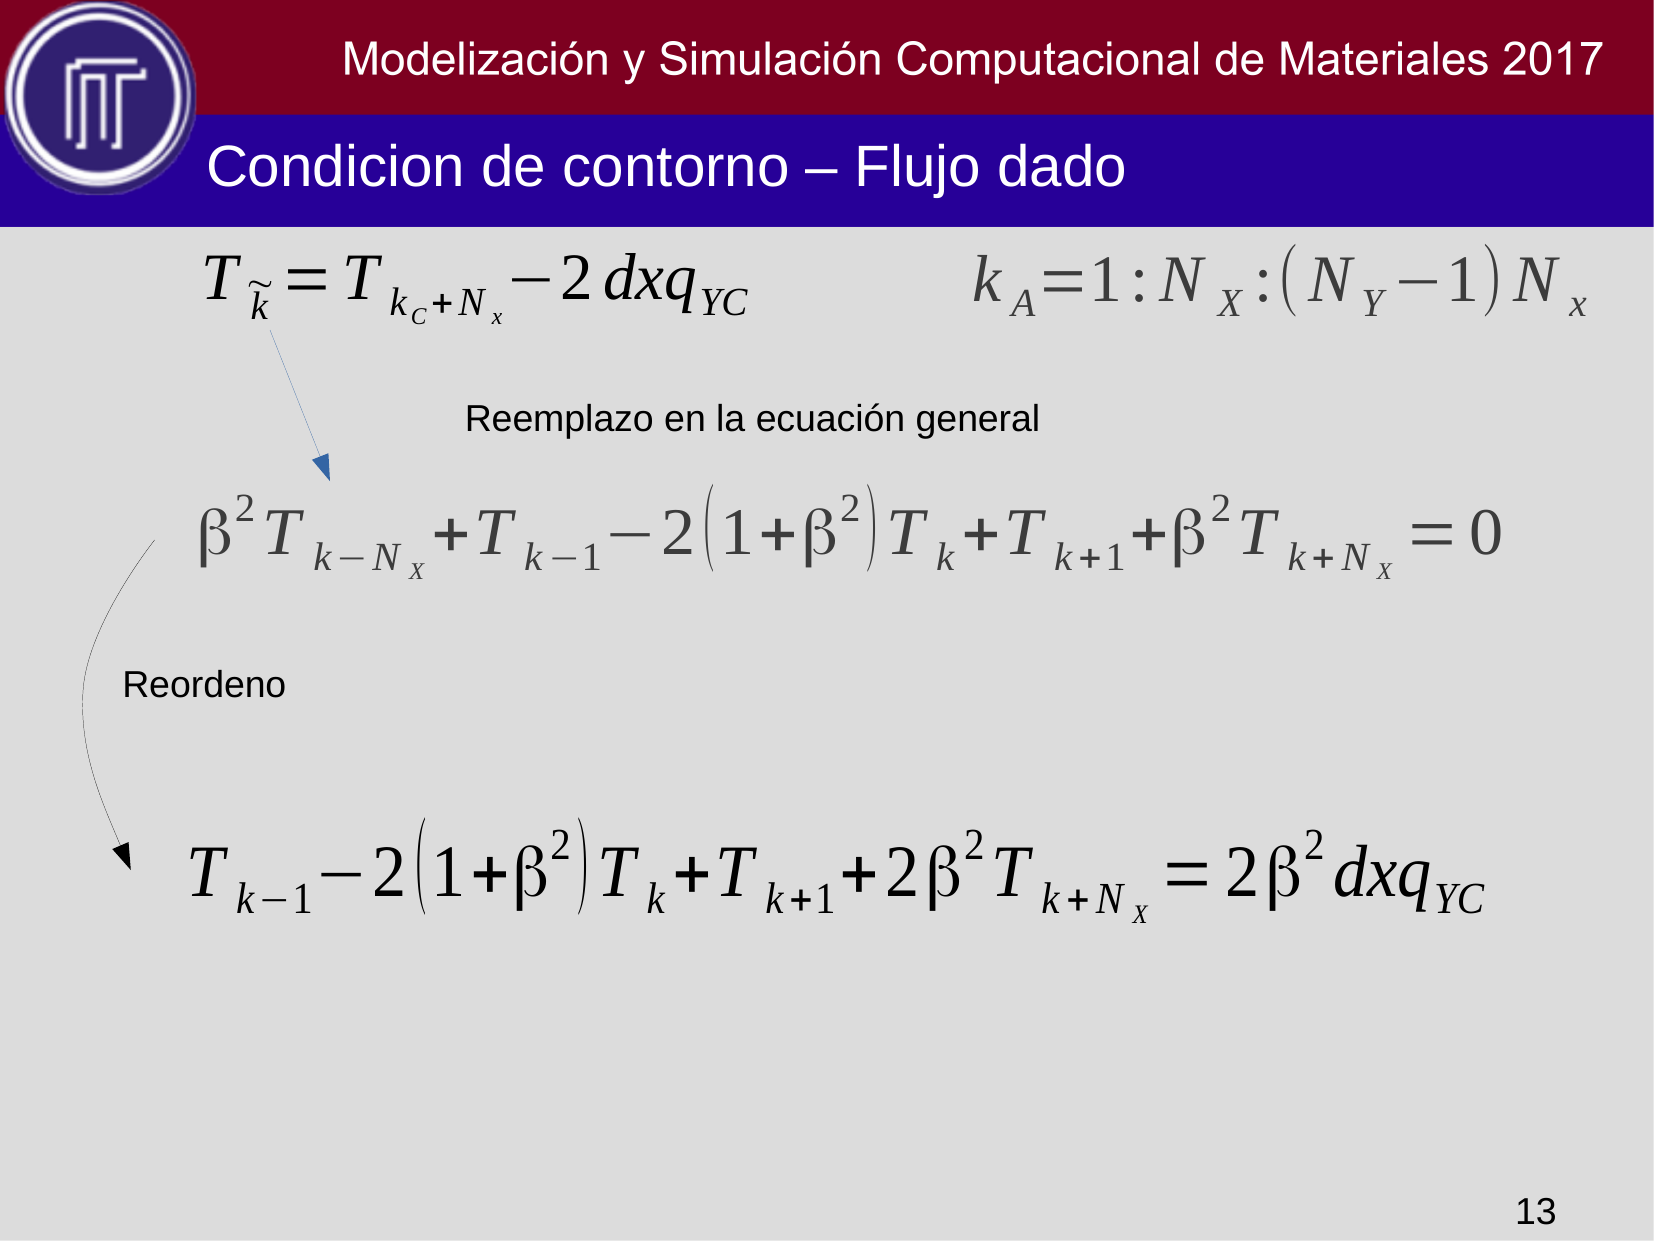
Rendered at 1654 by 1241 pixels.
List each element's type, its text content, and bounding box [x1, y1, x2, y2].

chart [180, 814, 1494, 931]
text_box Reemplazo en la ecuación general [450, 390, 1056, 447]
chart [195, 240, 756, 330]
text_box Condicion de contorno – Flujo dado [191, 126, 1392, 207]
chart [963, 240, 1595, 325]
chart [190, 481, 1511, 586]
picture [0, 0, 1654, 1241]
text_box Reordeno [107, 655, 302, 713]
text_box <number> [1500, 1182, 1654, 1241]
